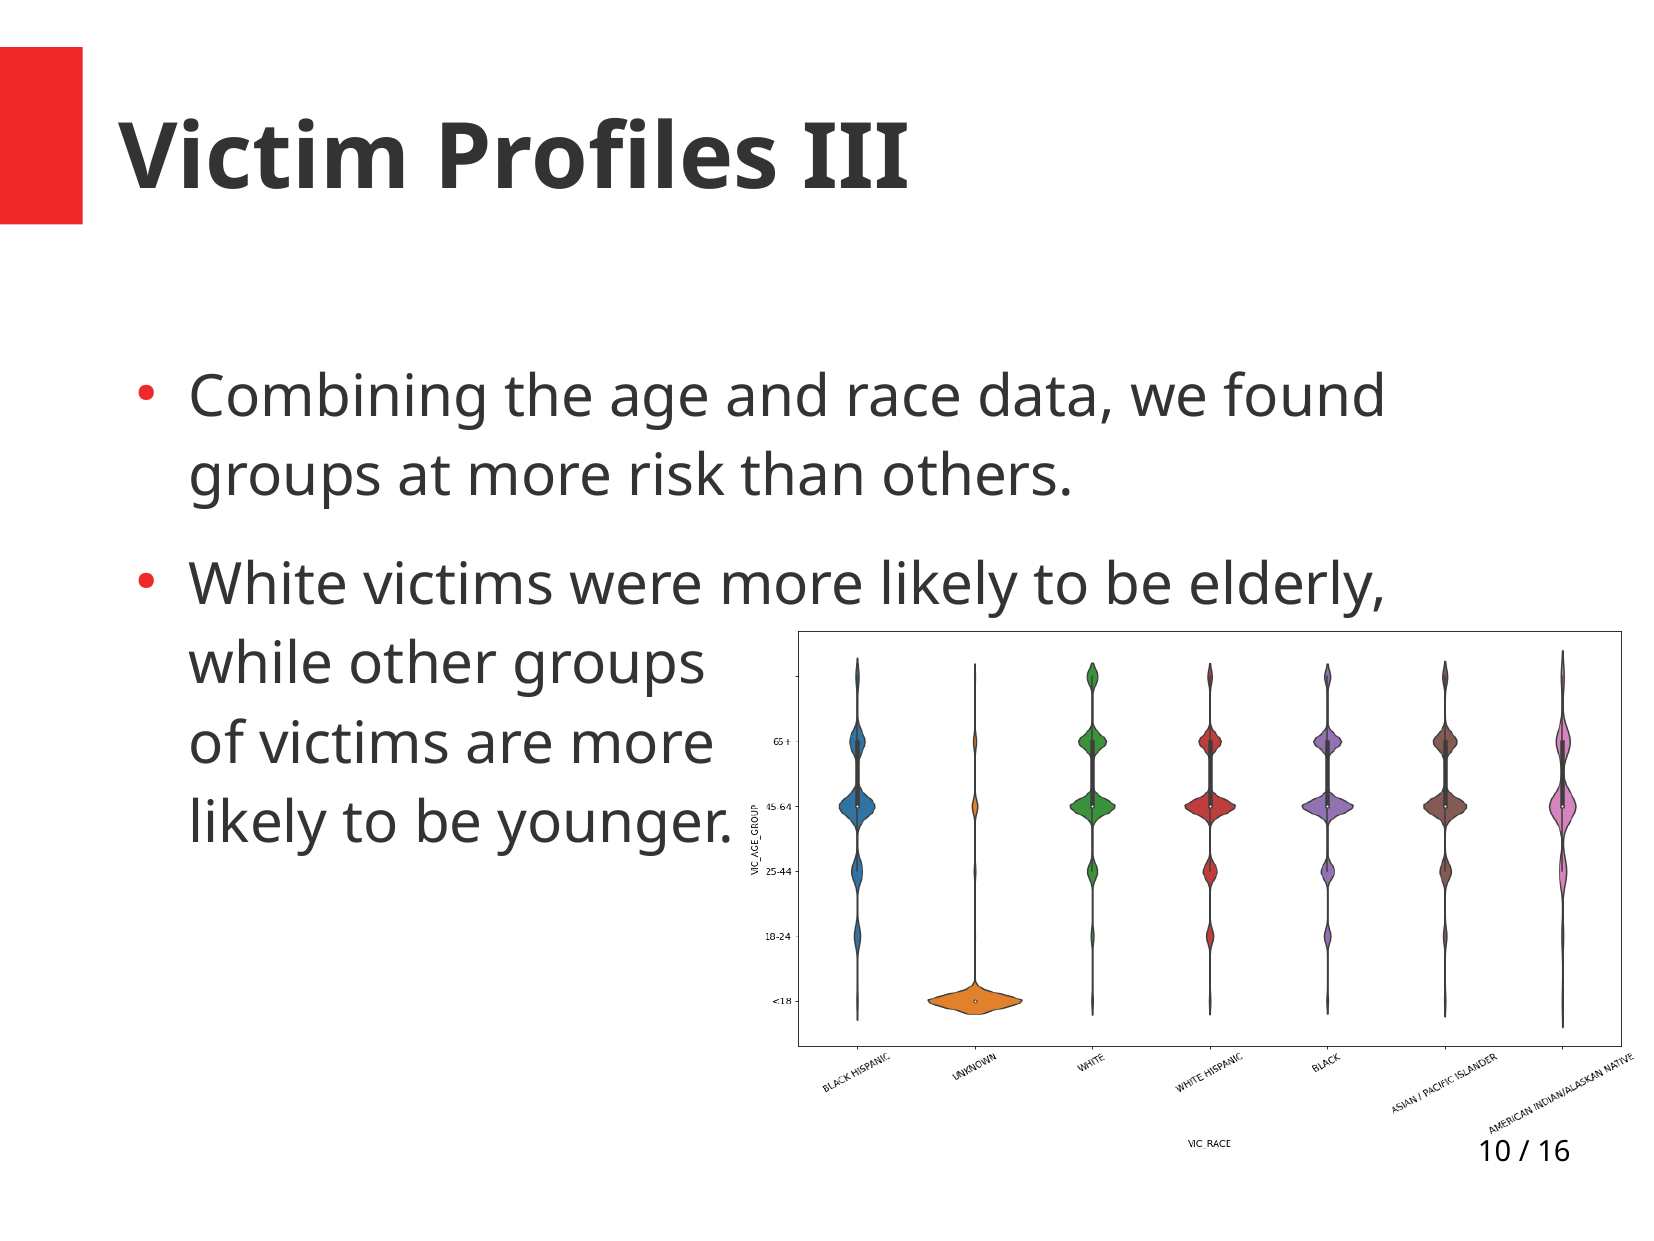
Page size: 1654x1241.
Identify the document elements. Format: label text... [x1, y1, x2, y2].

list Combining the age and race data, we found groups at more risk than others. White victims were more likely to be elderly, while other groups of victims are more likely to be younger. [118, 354, 1536, 1074]
title Victim Profiles III [118, 49, 1571, 257]
picture [744, 625, 1642, 1154]
